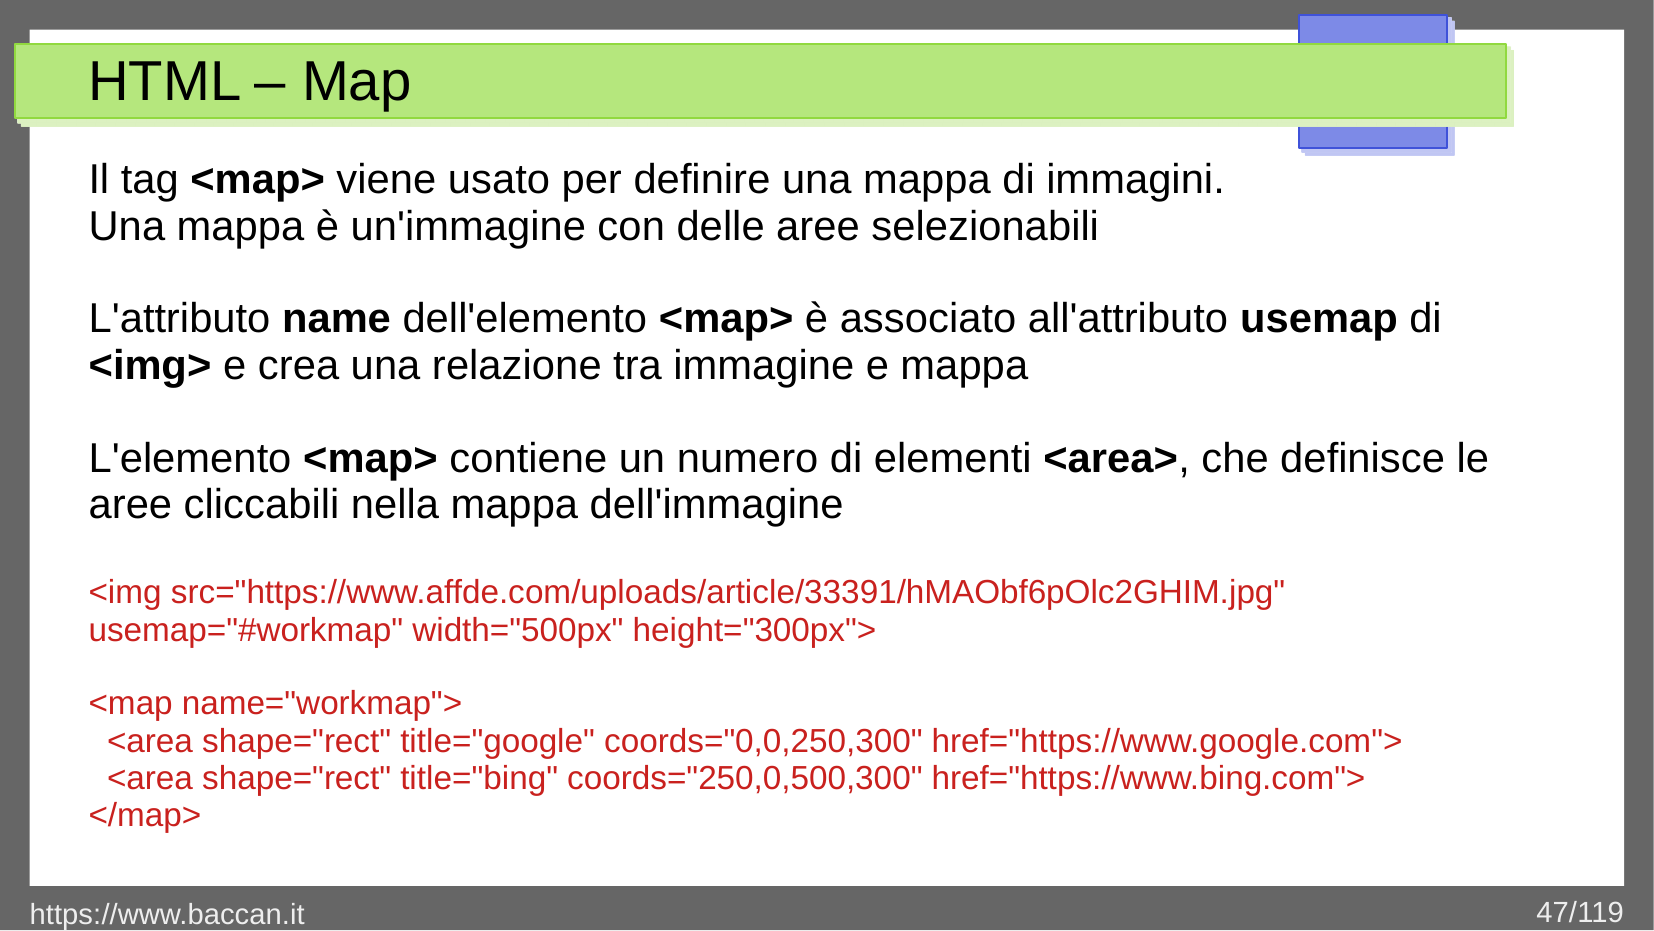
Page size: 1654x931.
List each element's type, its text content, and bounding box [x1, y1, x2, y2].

text_box Il tag <map> viene usato per definire una mappa di immagini. Una mappa è un'immagine con delle aree selezionabili L'attributo name dell'elemento <map> è associato all'attributo usemap di <img> e crea una relazione tra immagine e mappa L'elemento <map> contiene un numero di elementi <area>, che definisce le aree cliccabili nella mappa dell'immagine <img src="https://www.affde.com/uploads/article/33391/hMAObf6pOlc2GHIM.jpg" usemap="#workmap" width="500px" height="300px"> <map name="workmap"> <area shape="rect" title="google" coords="0,0,250,300" href="https://www.google.com"> <area shape="rect" title="bing" coords="250,0,500,300" href="https://www.bing.com"> </map> [88, 155, 1565, 834]
title HTML – Map [88, 44, 1506, 119]
